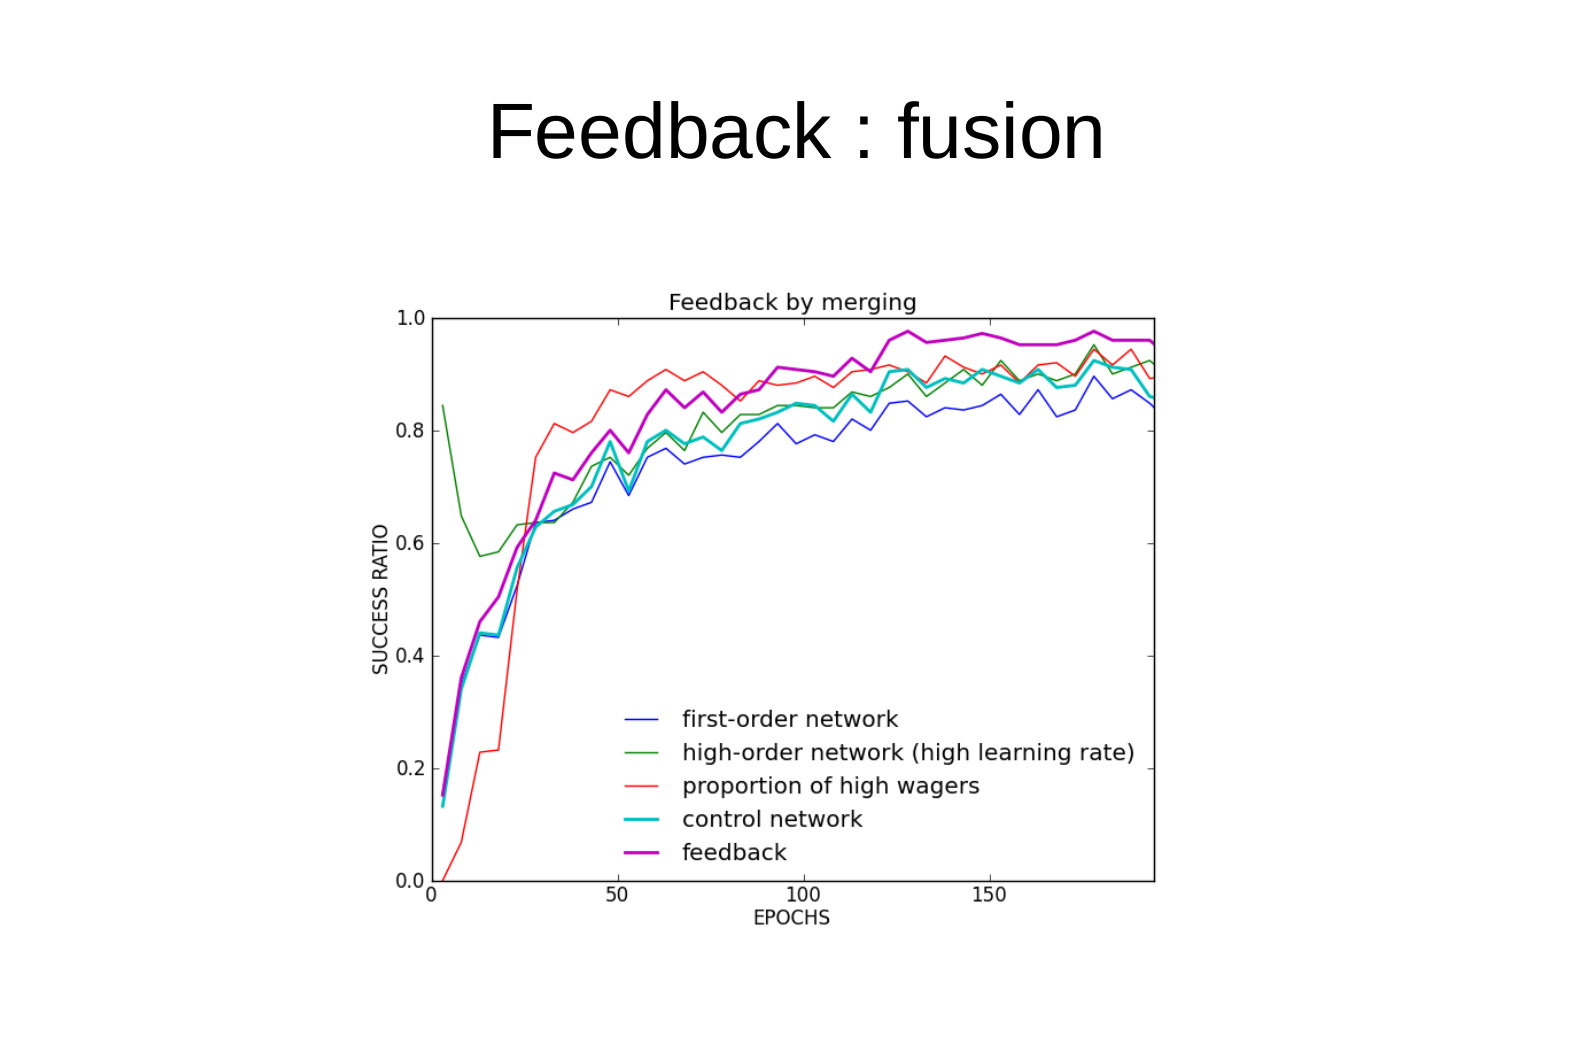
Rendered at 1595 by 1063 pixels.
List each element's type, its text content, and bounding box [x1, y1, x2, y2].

picture [315, 248, 1247, 951]
title Feedback : fusion [79, 42, 1515, 220]
